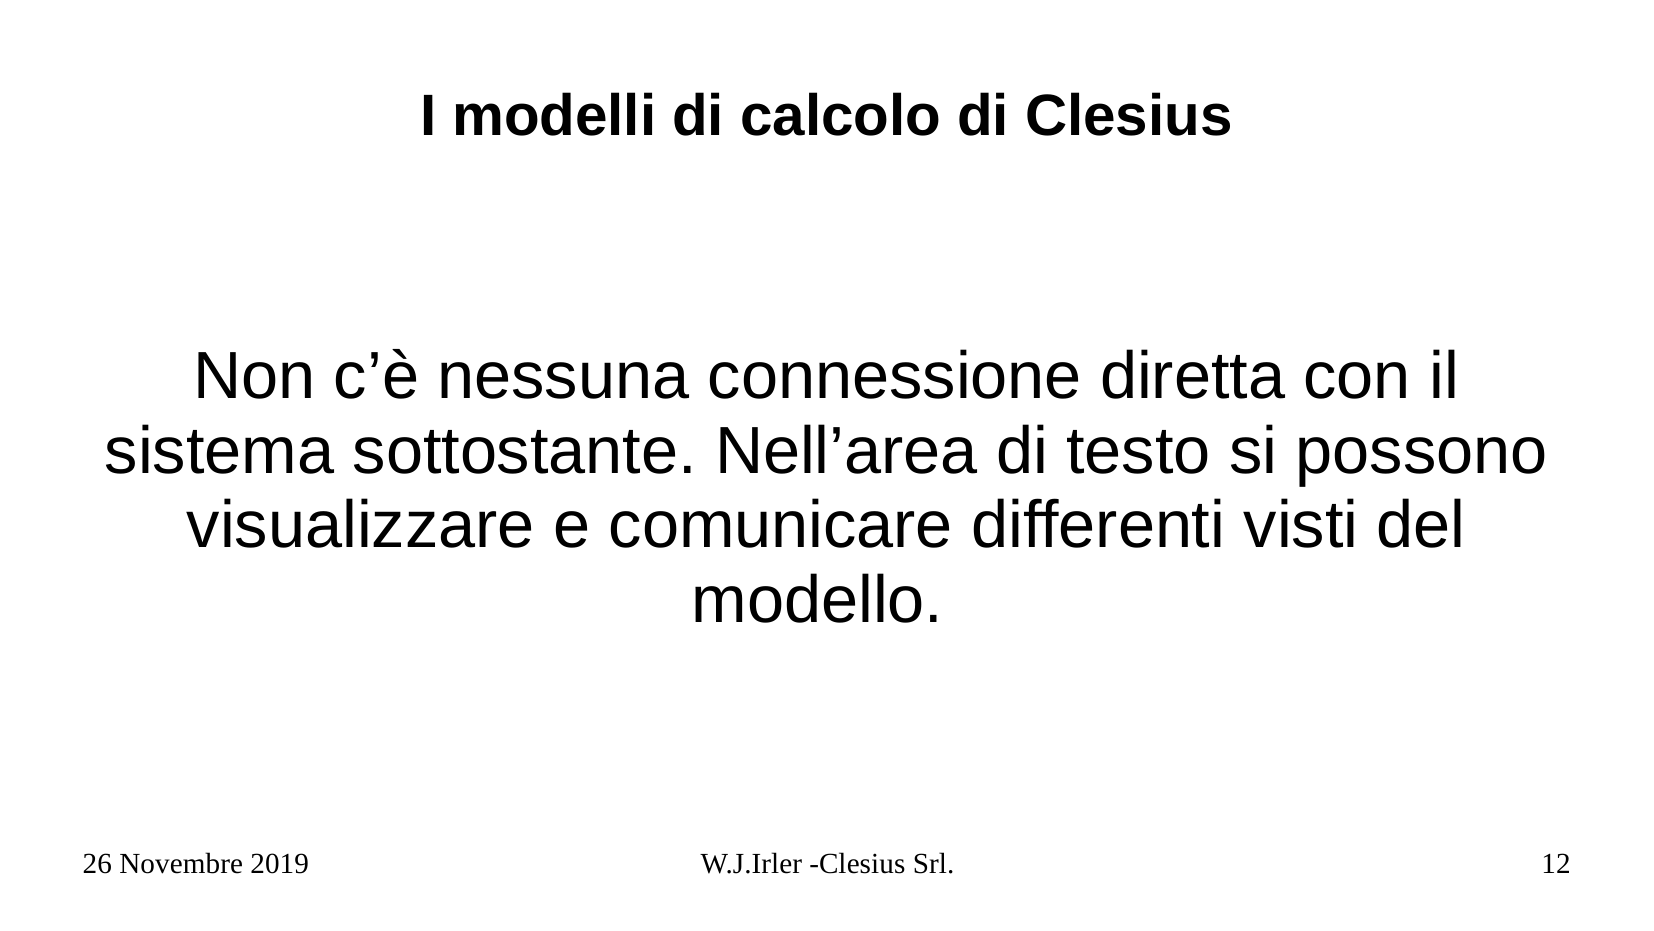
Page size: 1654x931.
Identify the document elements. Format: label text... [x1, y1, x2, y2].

title I modelli di calcolo di Clesius [82, 37, 1571, 193]
subtitle Non c’è nessuna connessione diretta con il sistema sottostante. Nell’area di testo si possono visualizzare e comunicare differenti visti del modello. [82, 217, 1571, 758]
